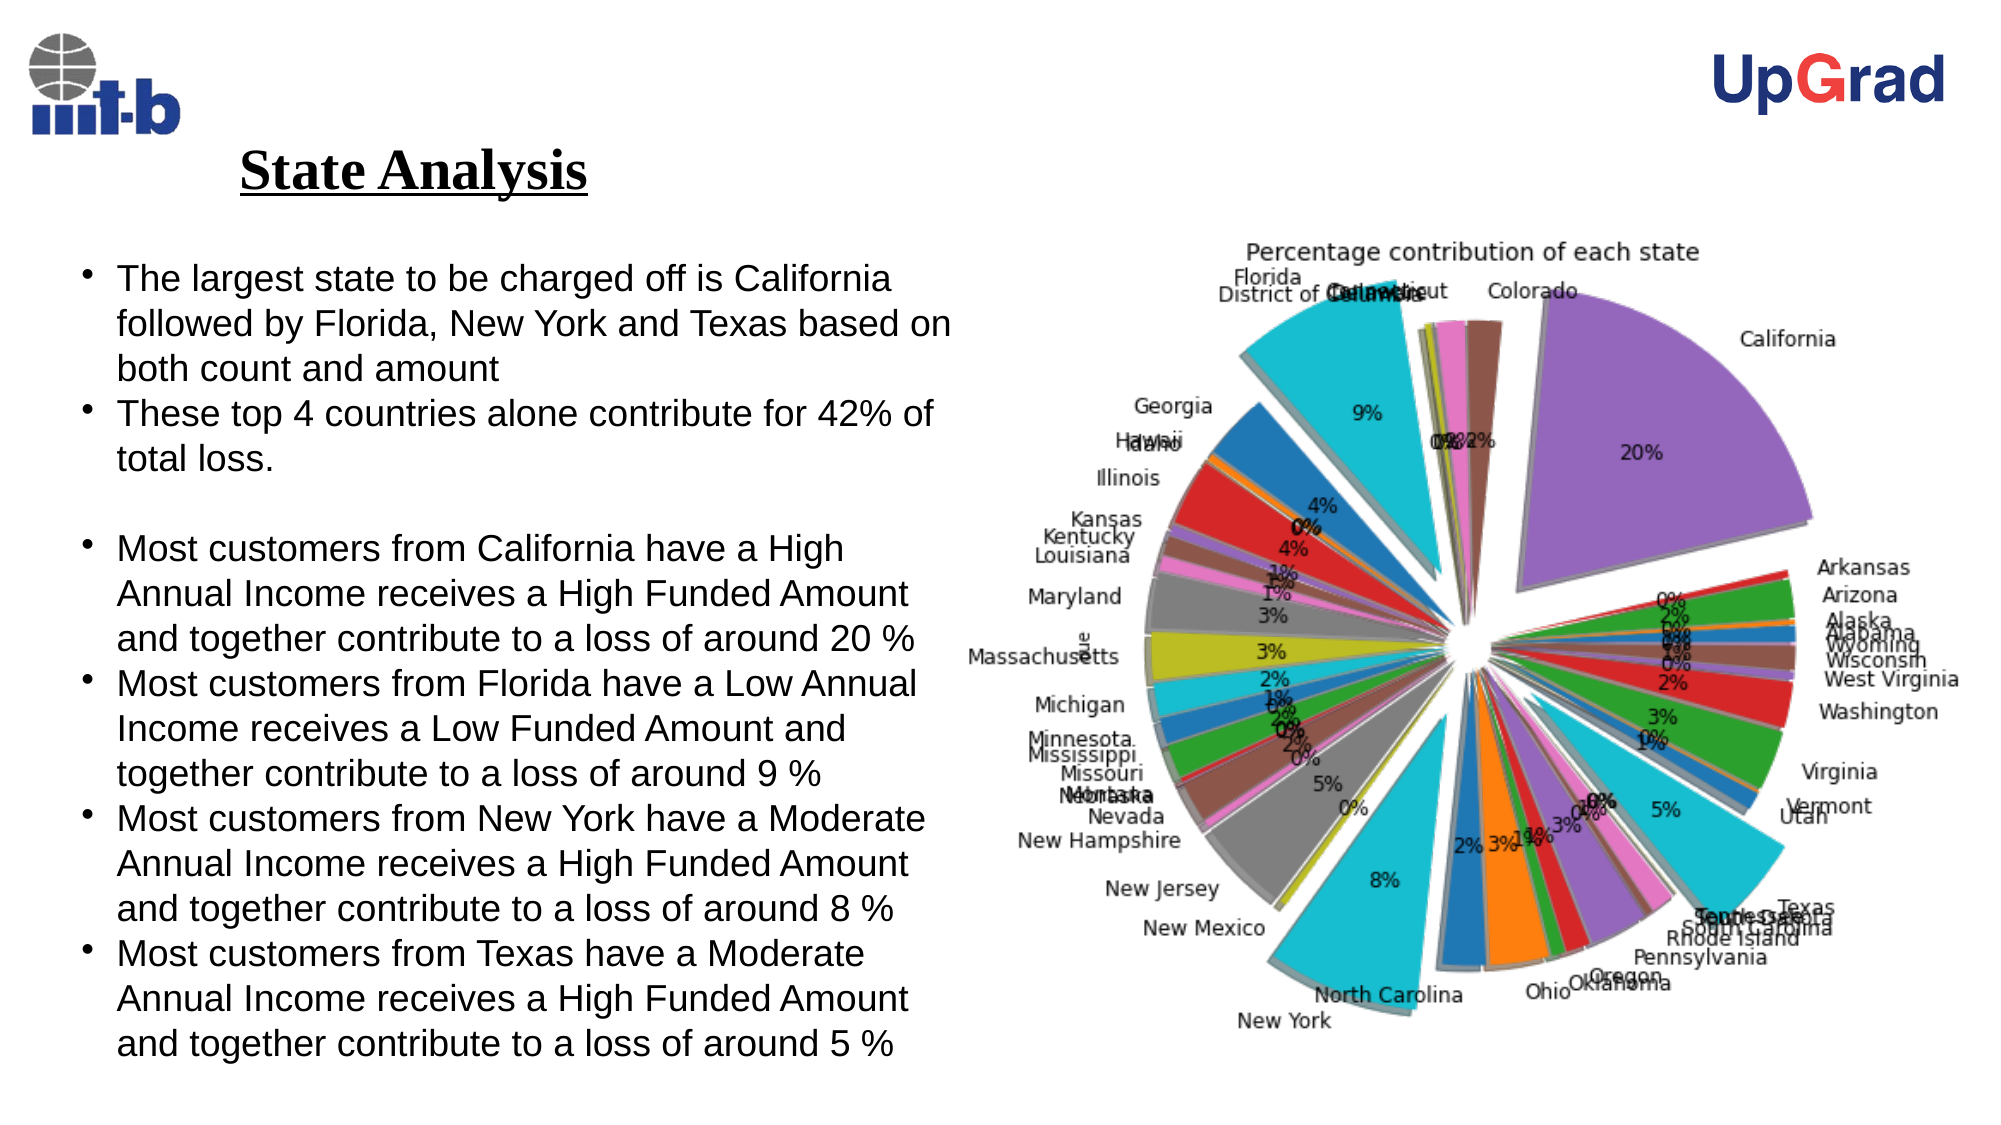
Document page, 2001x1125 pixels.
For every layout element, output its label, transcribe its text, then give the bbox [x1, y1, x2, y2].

picture [1714, 53, 1950, 115]
text_box The largest state to be charged off is California followed by Florida, New York and Texas based on both count and amount These top 4 countries alone contribute for 42% of total loss. Most customers from California have a High Annual Income receives a High Funded Amount and together contribute to a loss of around 20 % Most customers from Florida have a Low Annual Income receives a Low Funded Amount and together contribute to a loss of around 9 % Most customers from New York have a Moderate Annual Income receives a High Funded Amount and together contribute to a loss of around 8 % Most customers from Texas have a Moderate Annual Income receives a High Funded Amount and together contribute to a loss of around 5 % [66, 246, 975, 1018]
text_box State Analysis [204, 93, 1731, 233]
picture [956, 230, 1972, 1044]
picture [0, 29, 207, 162]
